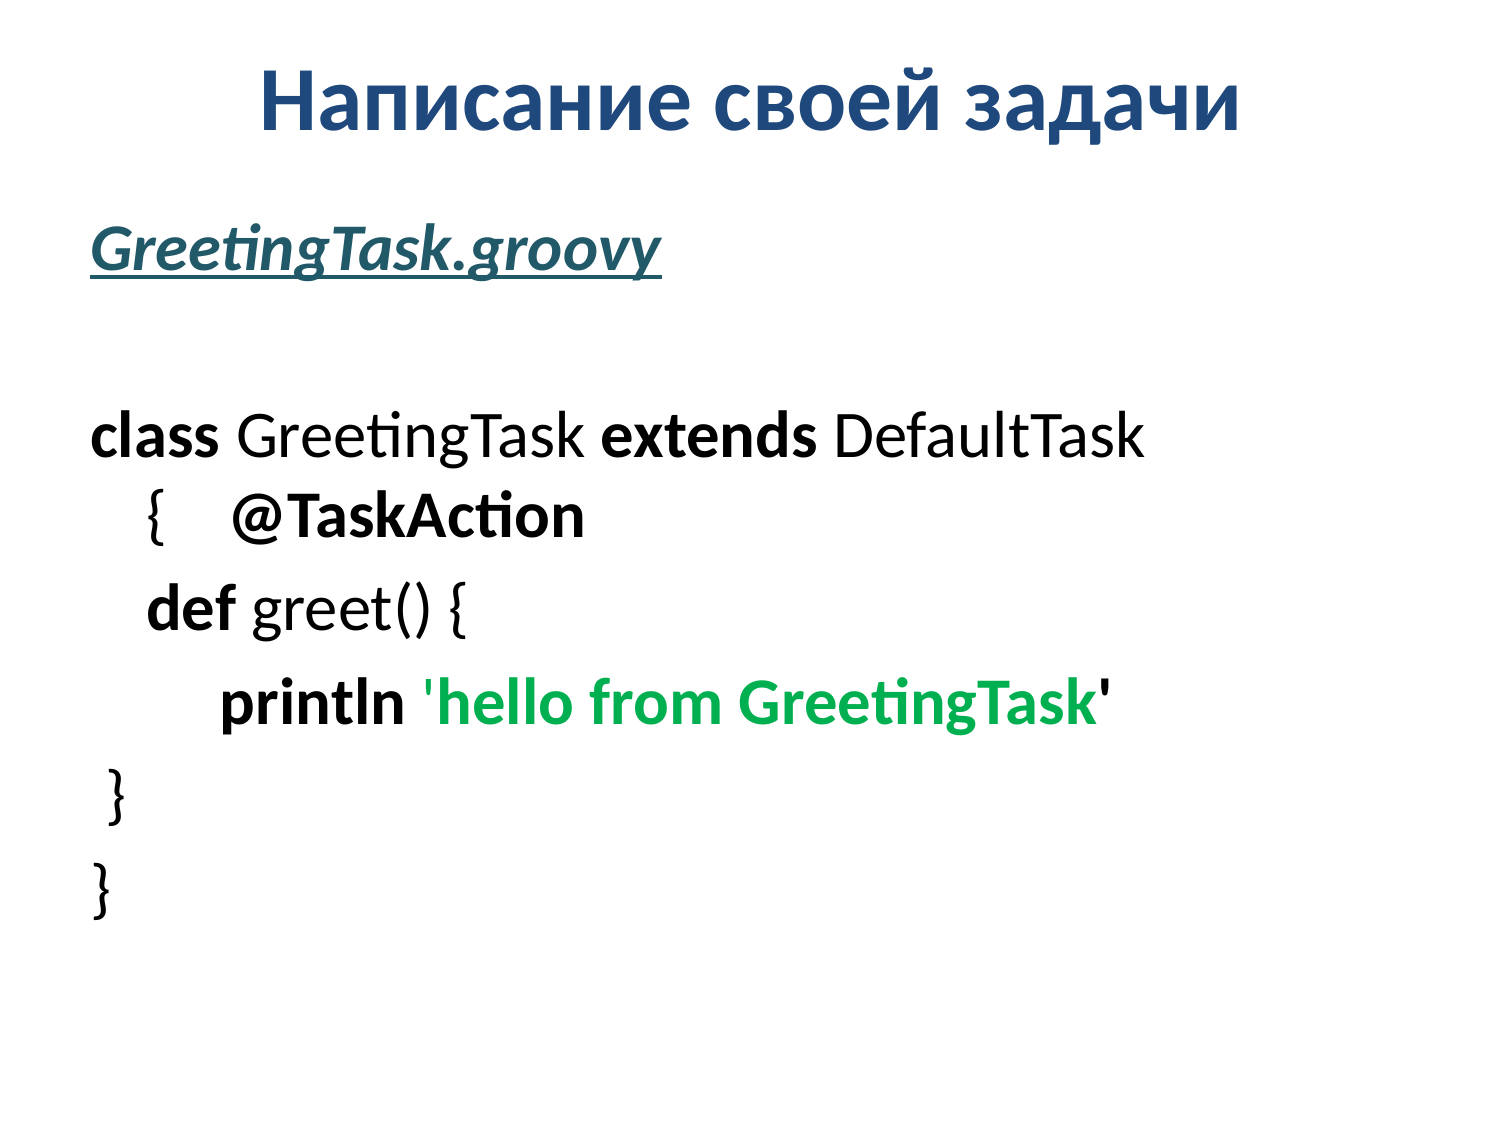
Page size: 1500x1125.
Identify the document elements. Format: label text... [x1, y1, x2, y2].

title Написание своей задачи [76, 0, 1427, 188]
list GreetingTask.groovy class GreetingTask extends DefaultTask { @TaskAction def greet() { println 'hello from GreetingTask' } } [75, 196, 1425, 1071]
